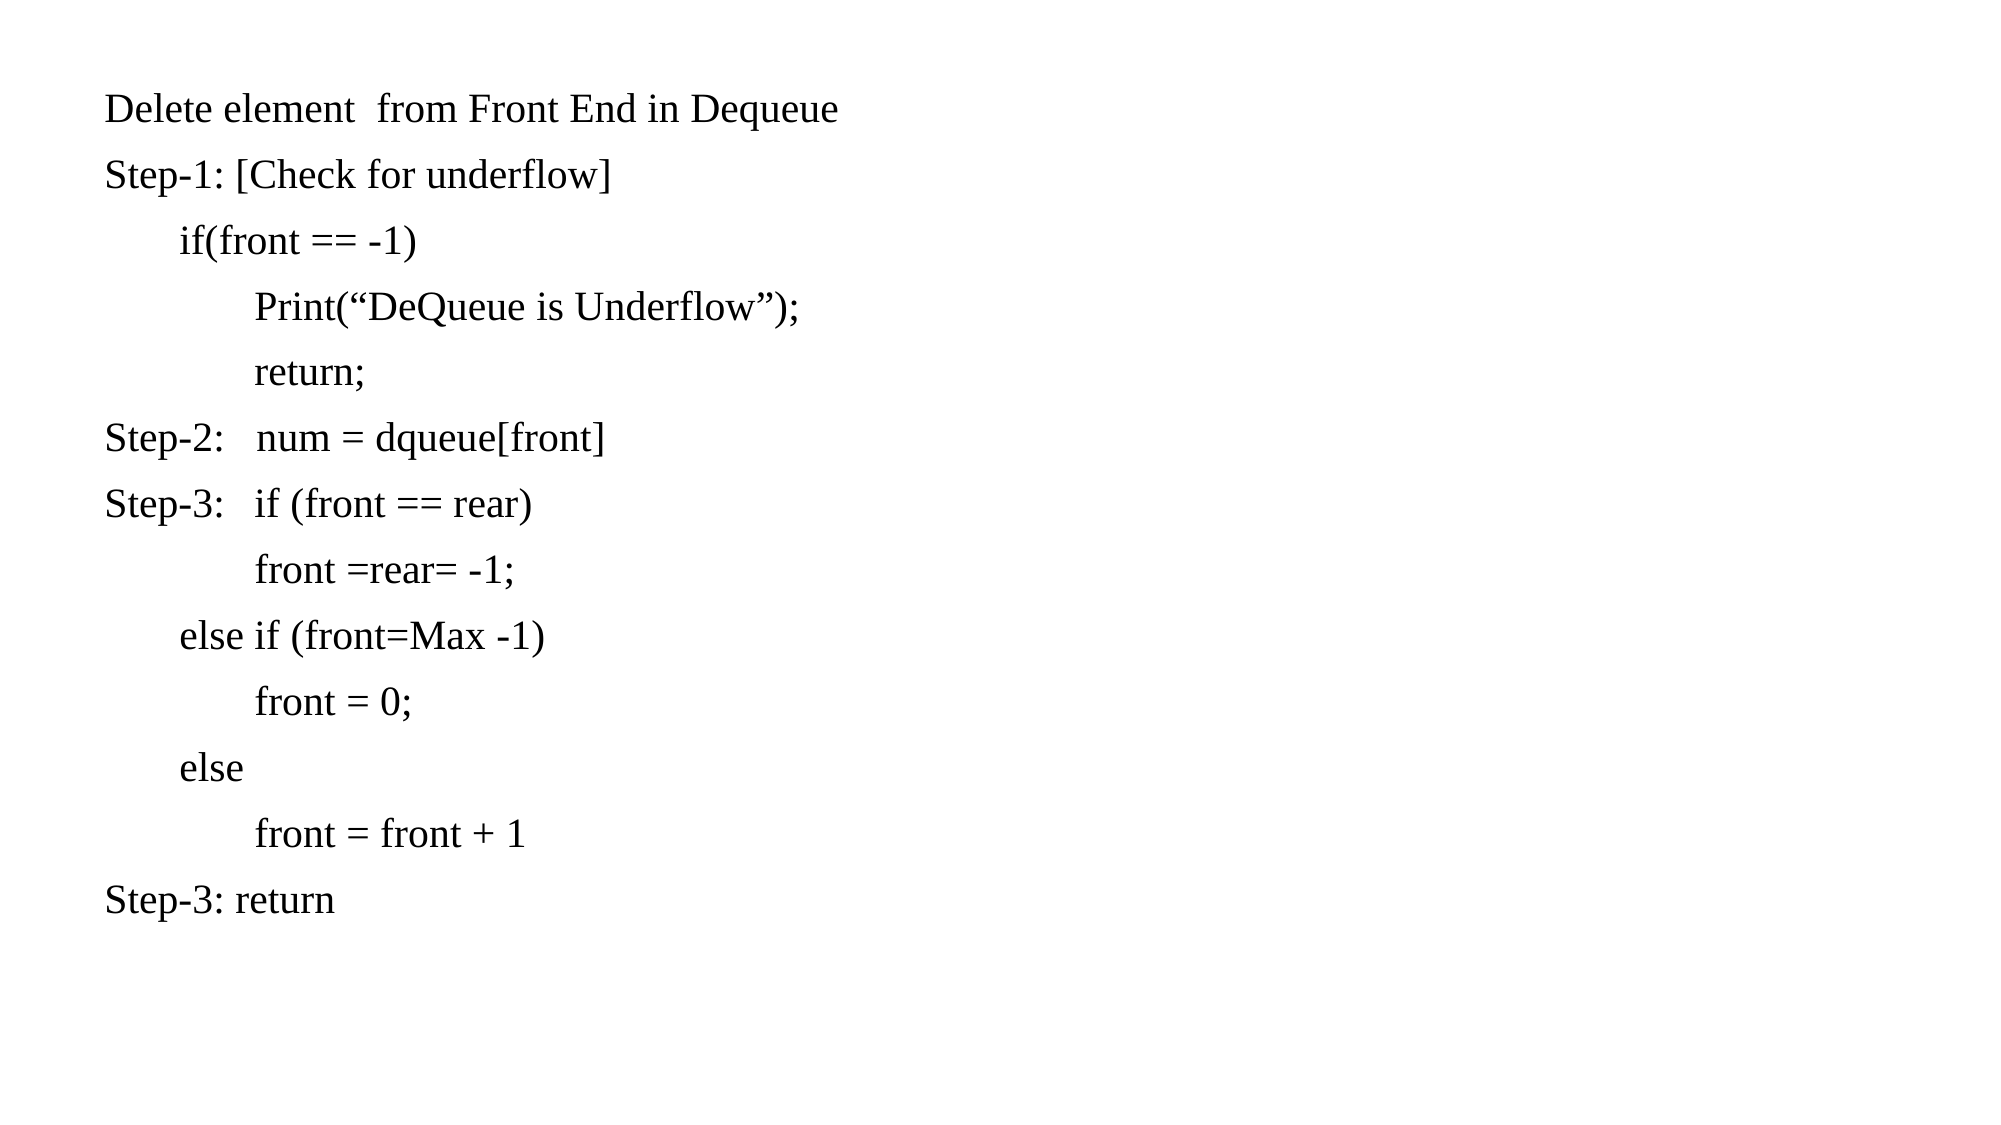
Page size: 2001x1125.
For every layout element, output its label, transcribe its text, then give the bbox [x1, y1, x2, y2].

list Delete element from Front End in Dequeue Step-1: [Check for underflow] if(front == -1) Print(“DeQueue is Underflow”); return; Step-2: num = dqueue[front] Step-3: if (front == rear) front =rear= -1; else if (front=Max -1) front = 0; else front = front + 1 Step-3: return [89, 78, 1863, 1014]
